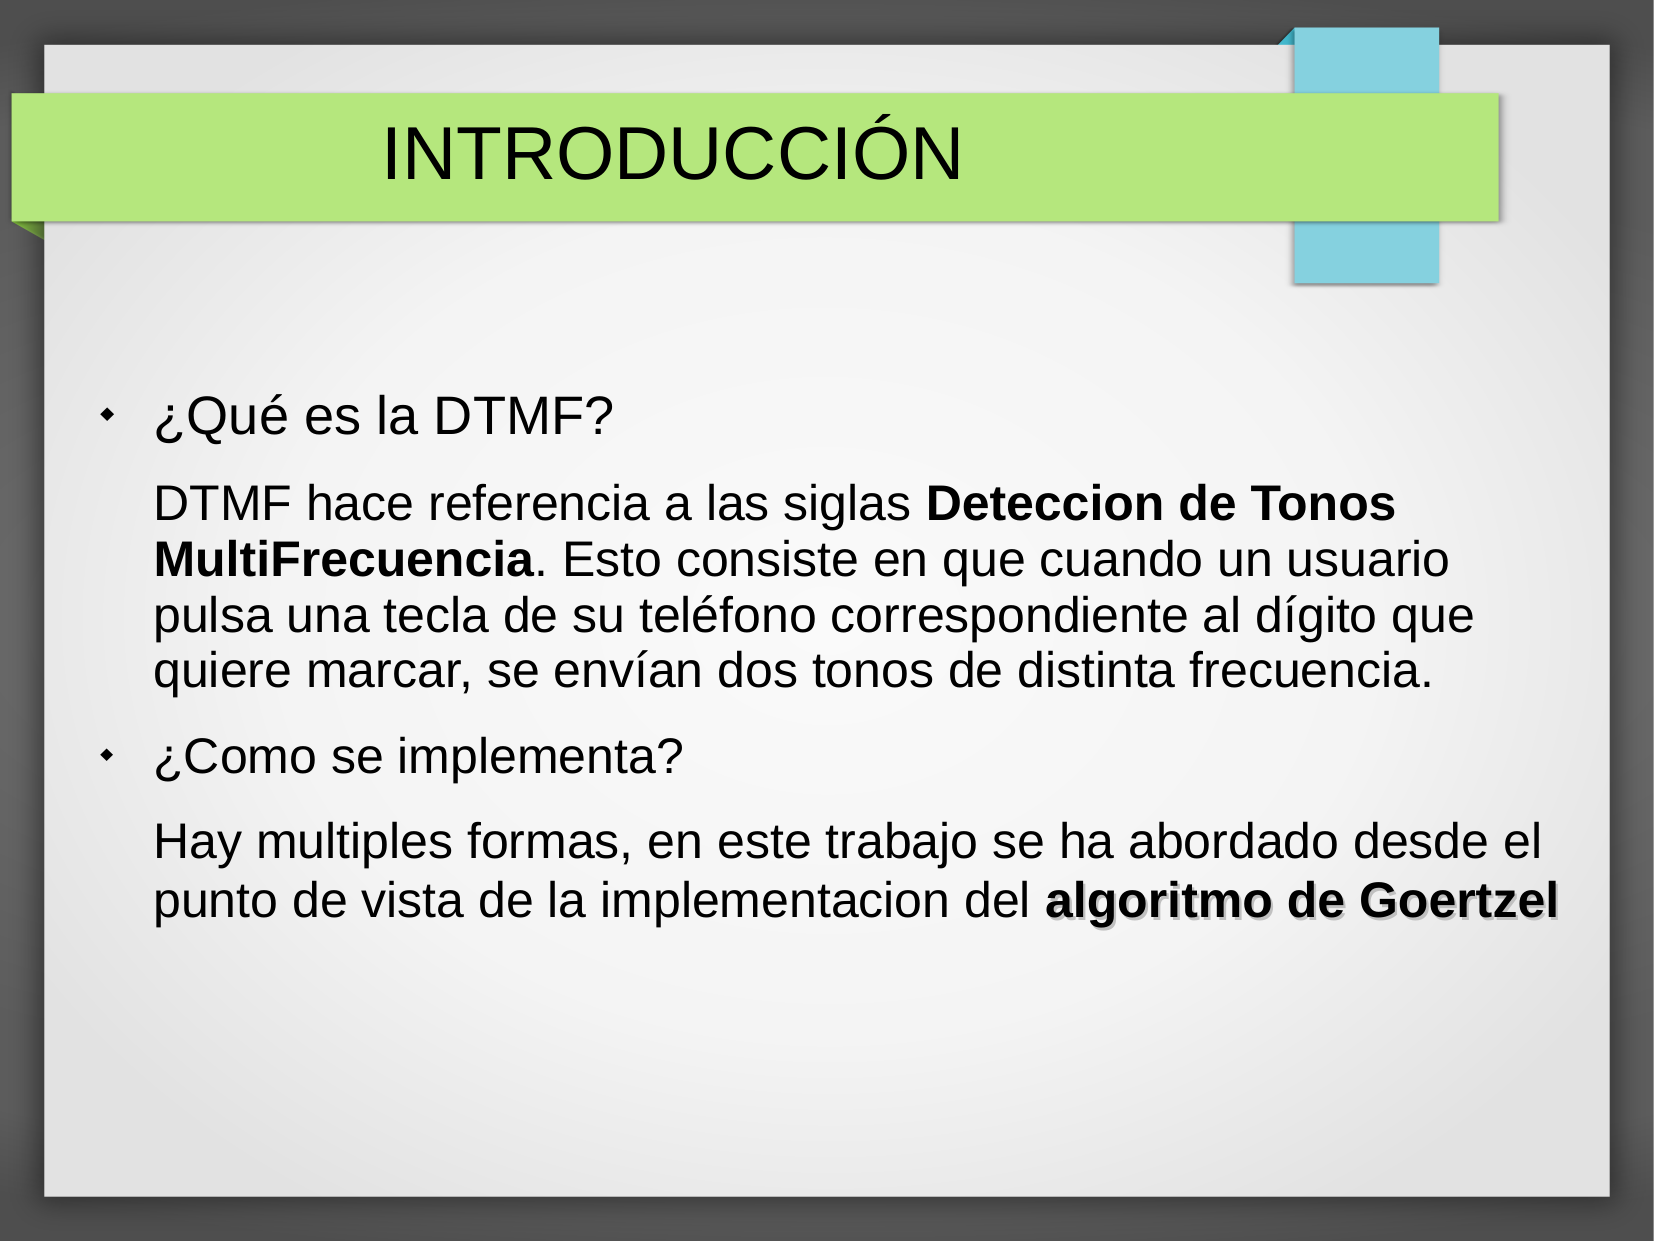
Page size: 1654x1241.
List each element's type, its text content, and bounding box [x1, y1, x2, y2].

picture [0, 0, 1654, 1241]
list ¿Qué es la DTMF? DTMF hace referencia a las siglas Deteccion de Tonos MultiFrecuencia. Esto consiste en que cuando un usuario pulsa una tecla de su teléfono correspondiente al dígito que quiere marcar, se envían dos tonos de distinta frecuencia. ¿Como se implementa? Hay multiples formas, en este trabajo se ha abordado desde el punto de vista de la implementacion del algoritmo de Goertzel [82, 295, 1571, 1015]
title INTRODUCCIÓN [82, 94, 1264, 213]
